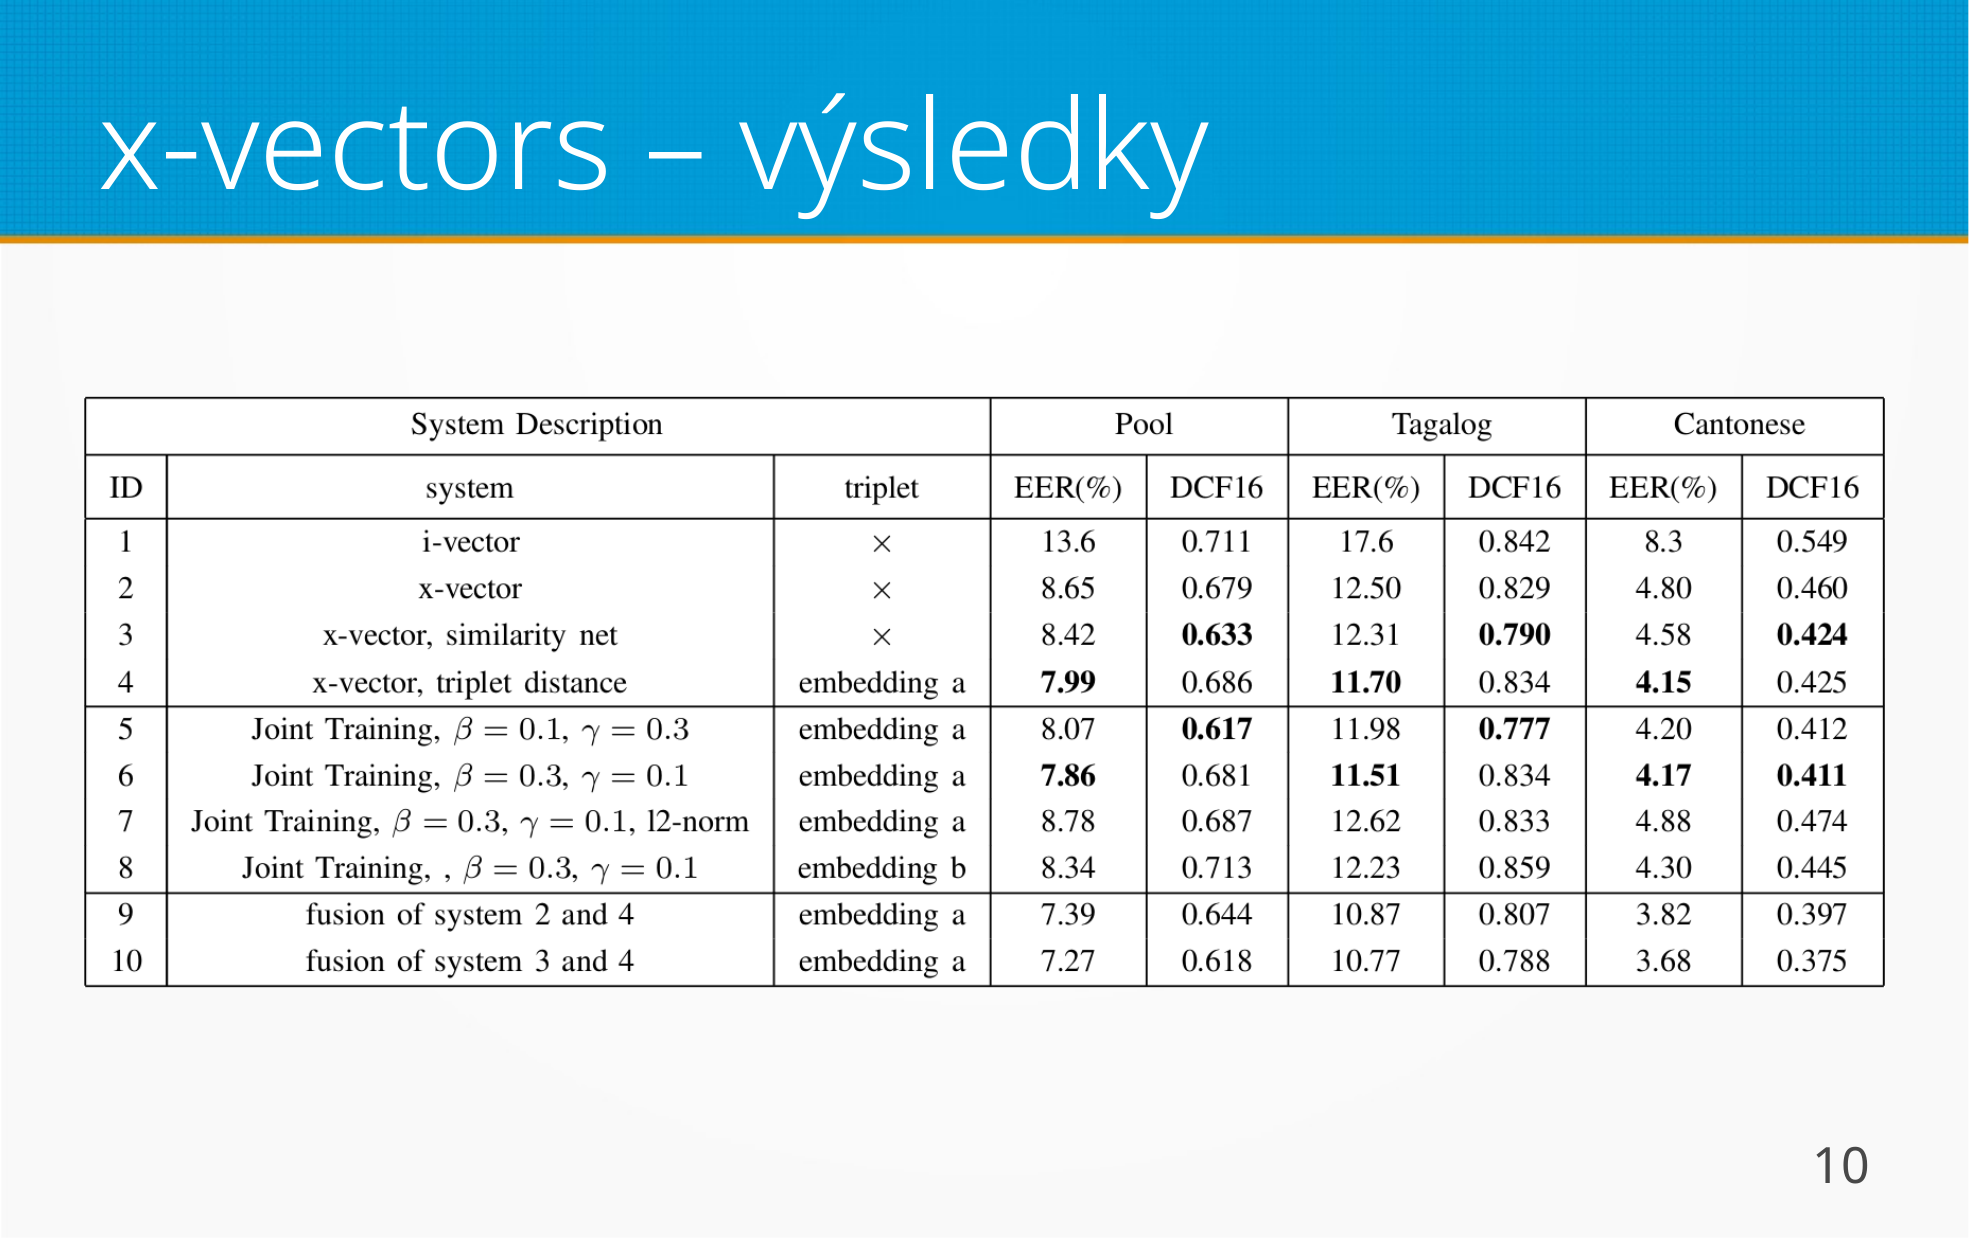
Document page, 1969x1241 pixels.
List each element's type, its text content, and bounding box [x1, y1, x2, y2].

title x-vectors – výsledky [98, 19, 1870, 227]
picture [0, 233, 1969, 1241]
